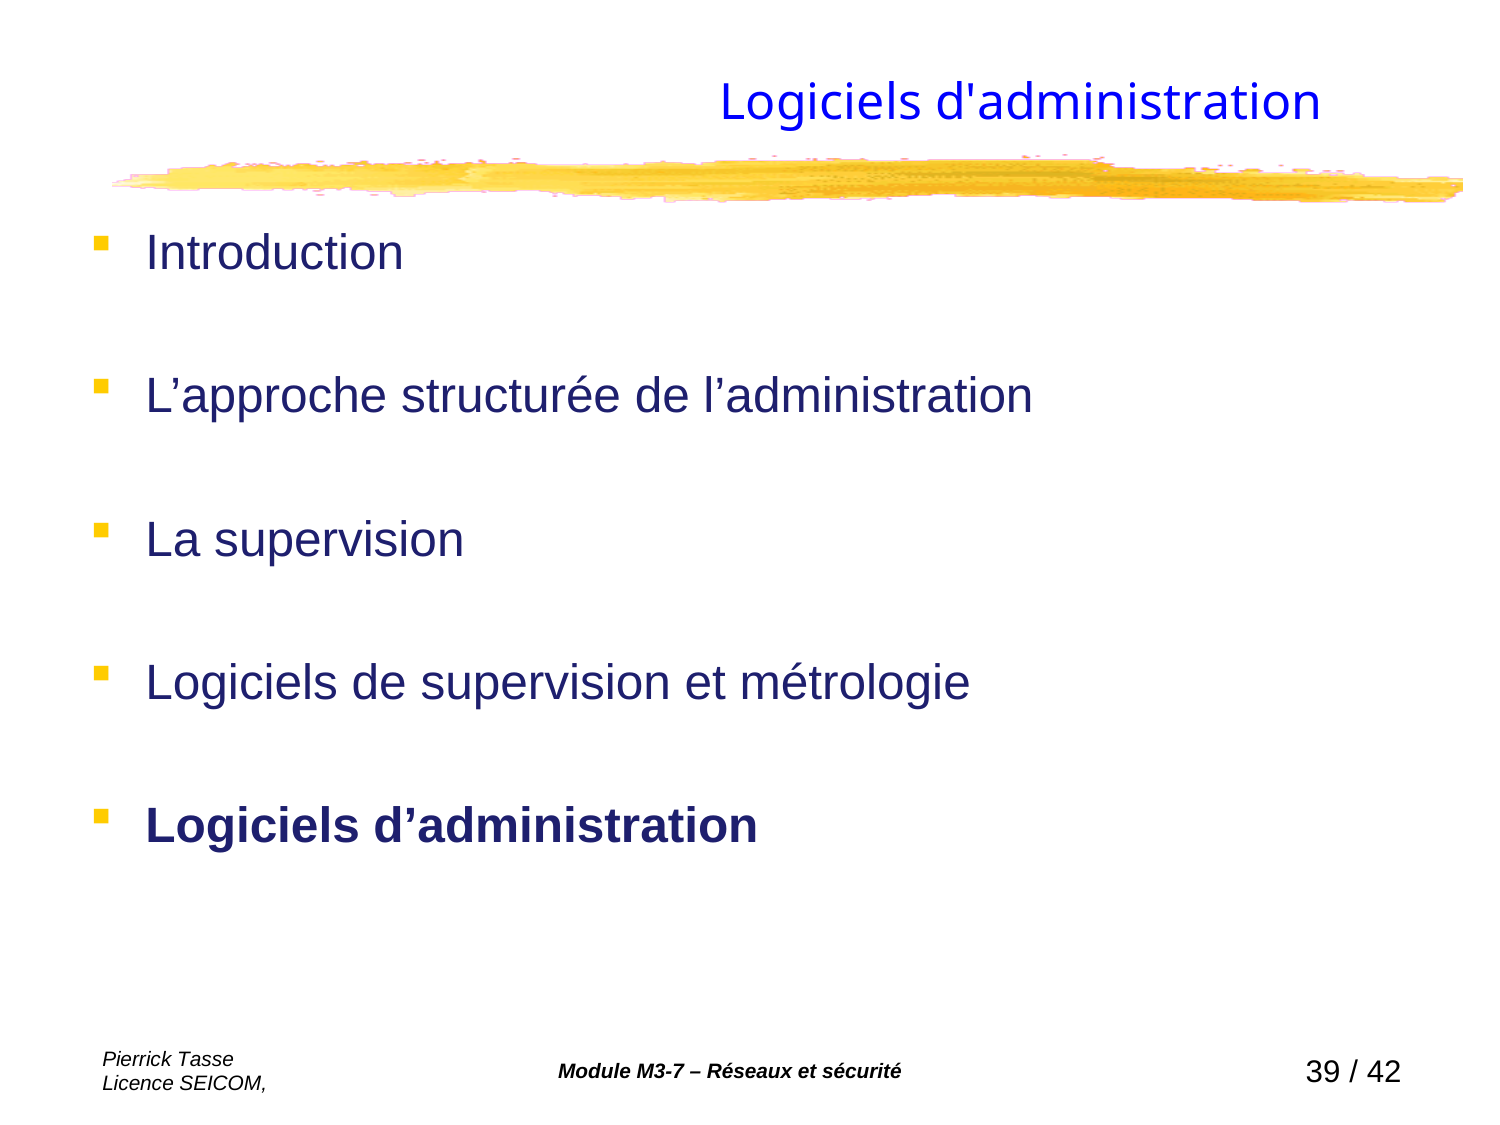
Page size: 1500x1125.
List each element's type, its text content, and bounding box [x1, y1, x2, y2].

list Introduction L’approche structurée de l’administration La supervision Logiciels de supervision et métrologie Logiciels d’administration [74, 212, 1417, 865]
picture [112, 149, 1463, 213]
title Logiciels d'administration [62, 37, 1338, 138]
